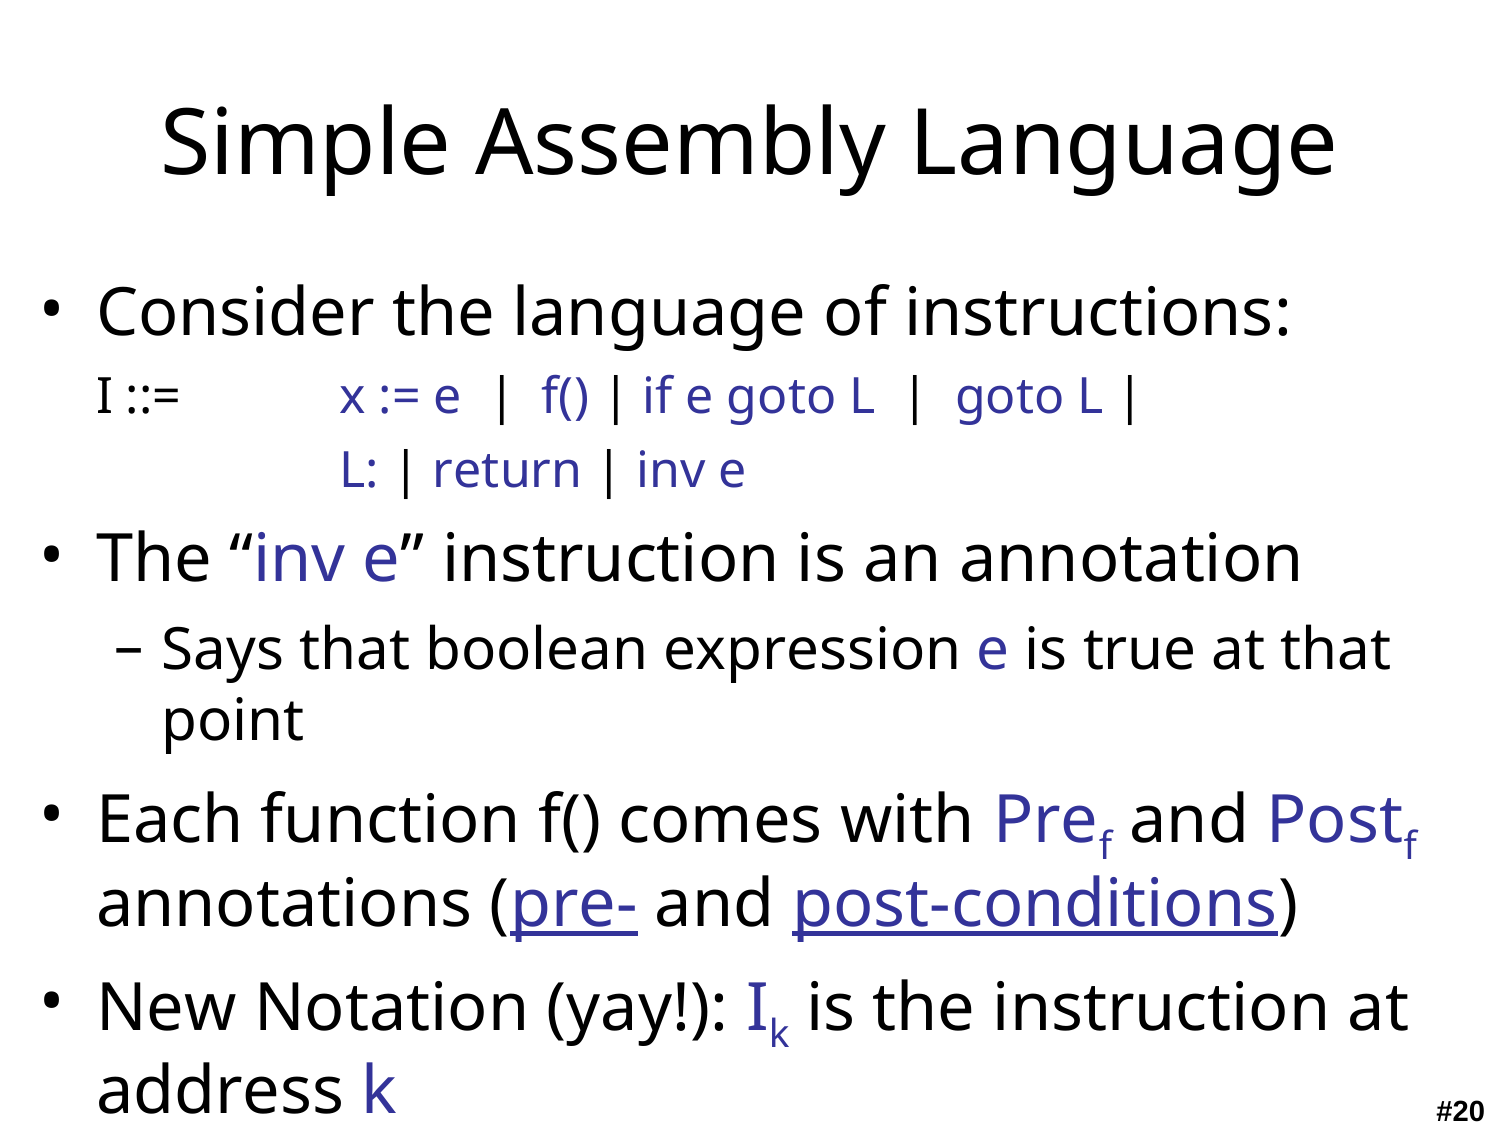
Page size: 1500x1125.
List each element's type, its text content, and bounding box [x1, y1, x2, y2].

list Consider the language of instructions: I ::= x := e | f() | if e goto L | goto L | L: | return | inv e The “inv e” instruction is an annotation Says that boolean expression e is true at that point Each function f() comes with Pref and Postf annotations (pre- and post-conditions) New Notation (yay!): Ik is the instruction at address k [24, 262, 1476, 1101]
title Simple Assembly Language [24, 45, 1476, 233]
